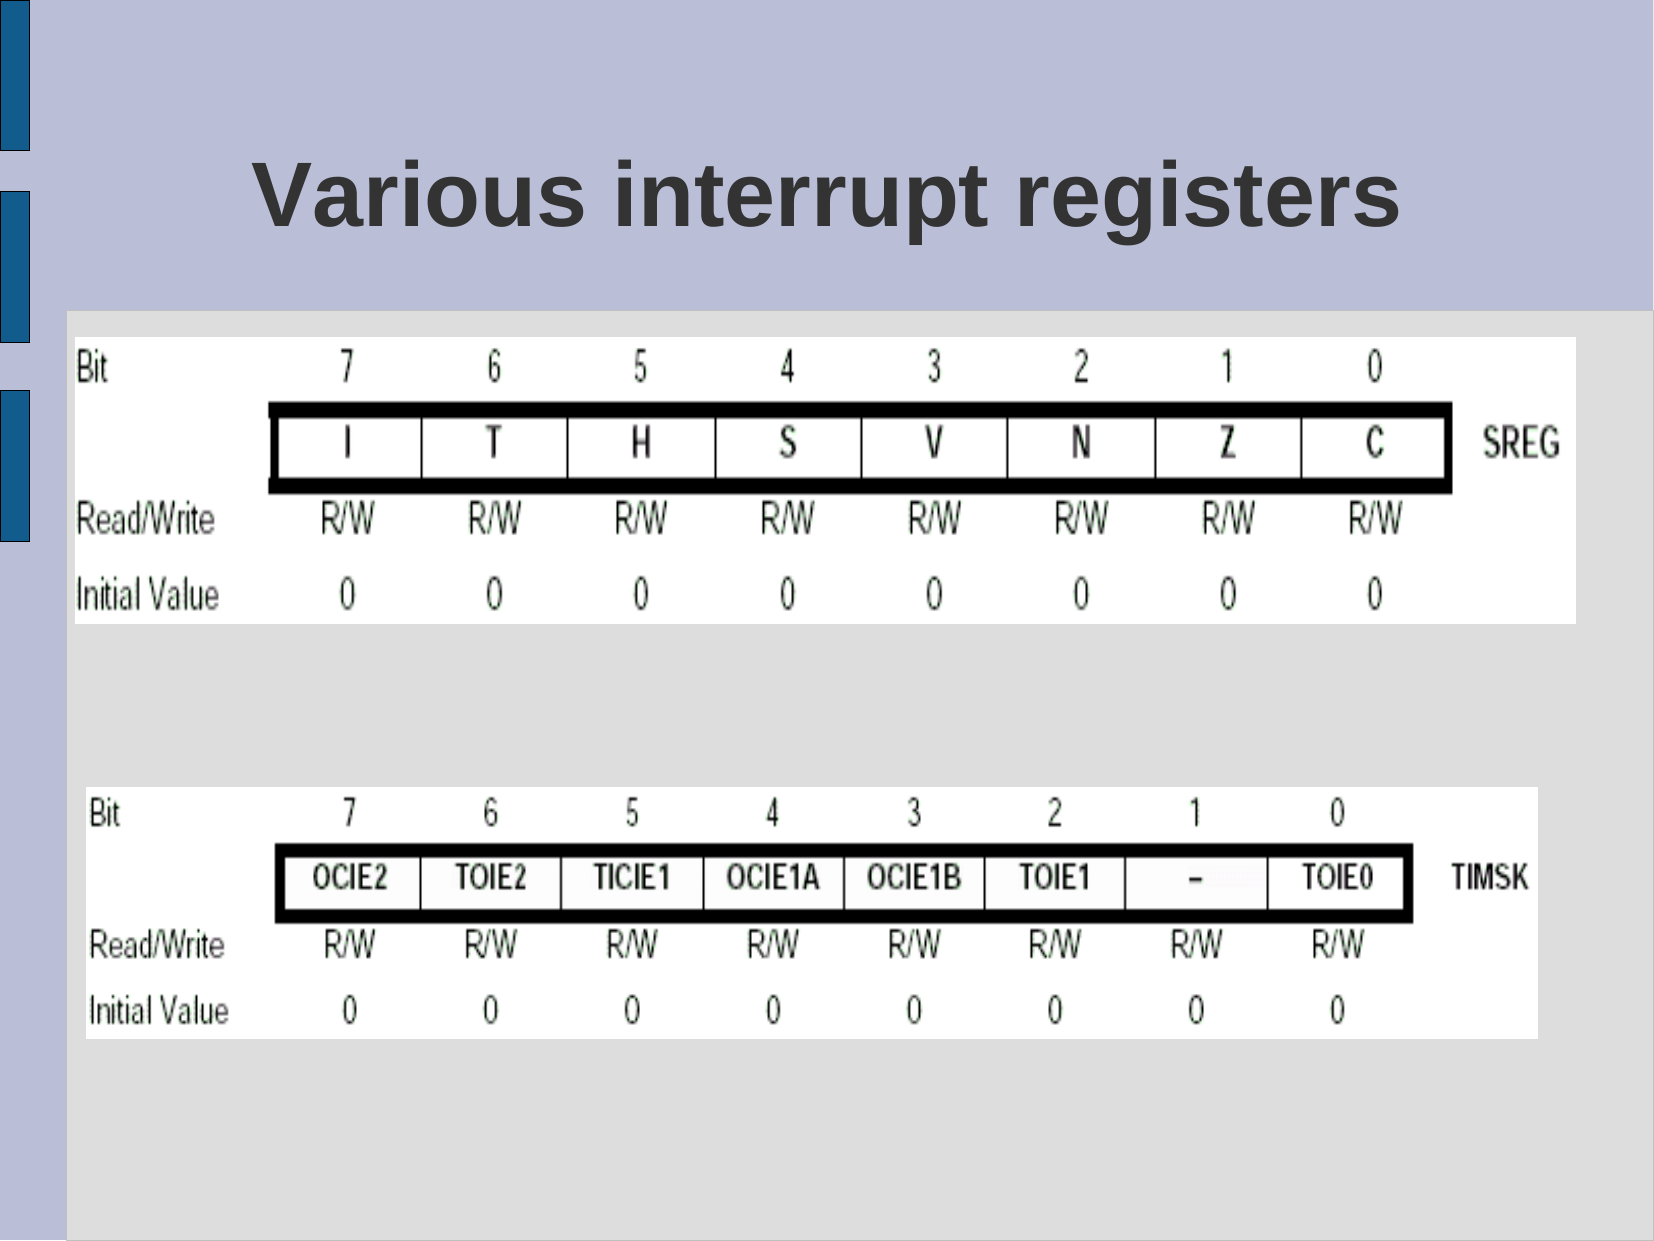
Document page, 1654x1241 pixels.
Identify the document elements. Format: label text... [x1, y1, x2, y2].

picture [86, 787, 1538, 1039]
picture [75, 337, 1576, 624]
title Various interrupt registers [121, 91, 1534, 299]
